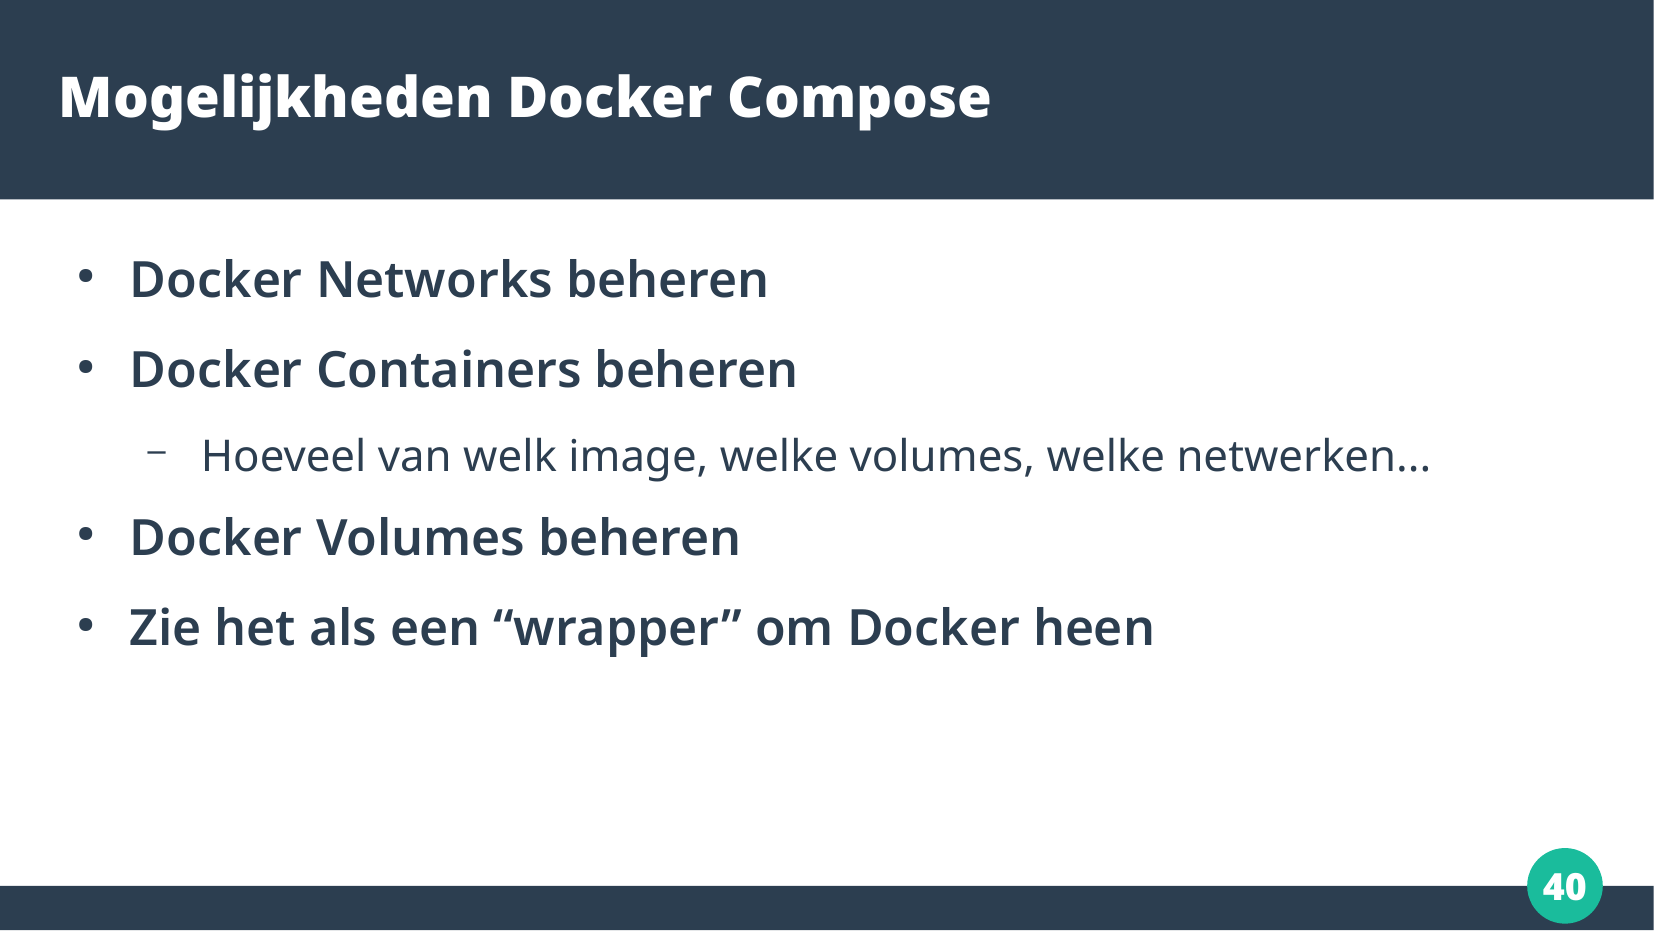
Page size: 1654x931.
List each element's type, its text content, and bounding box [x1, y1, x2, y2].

list Docker Networks beheren Docker Containers beheren Hoeveel van welk image, welke volumes, welke netwerken... Docker Volumes beheren Zie het als een “wrapper” om Docker heen [59, 243, 1595, 864]
title Mogelijkheden Docker Compose [59, 37, 1595, 156]
